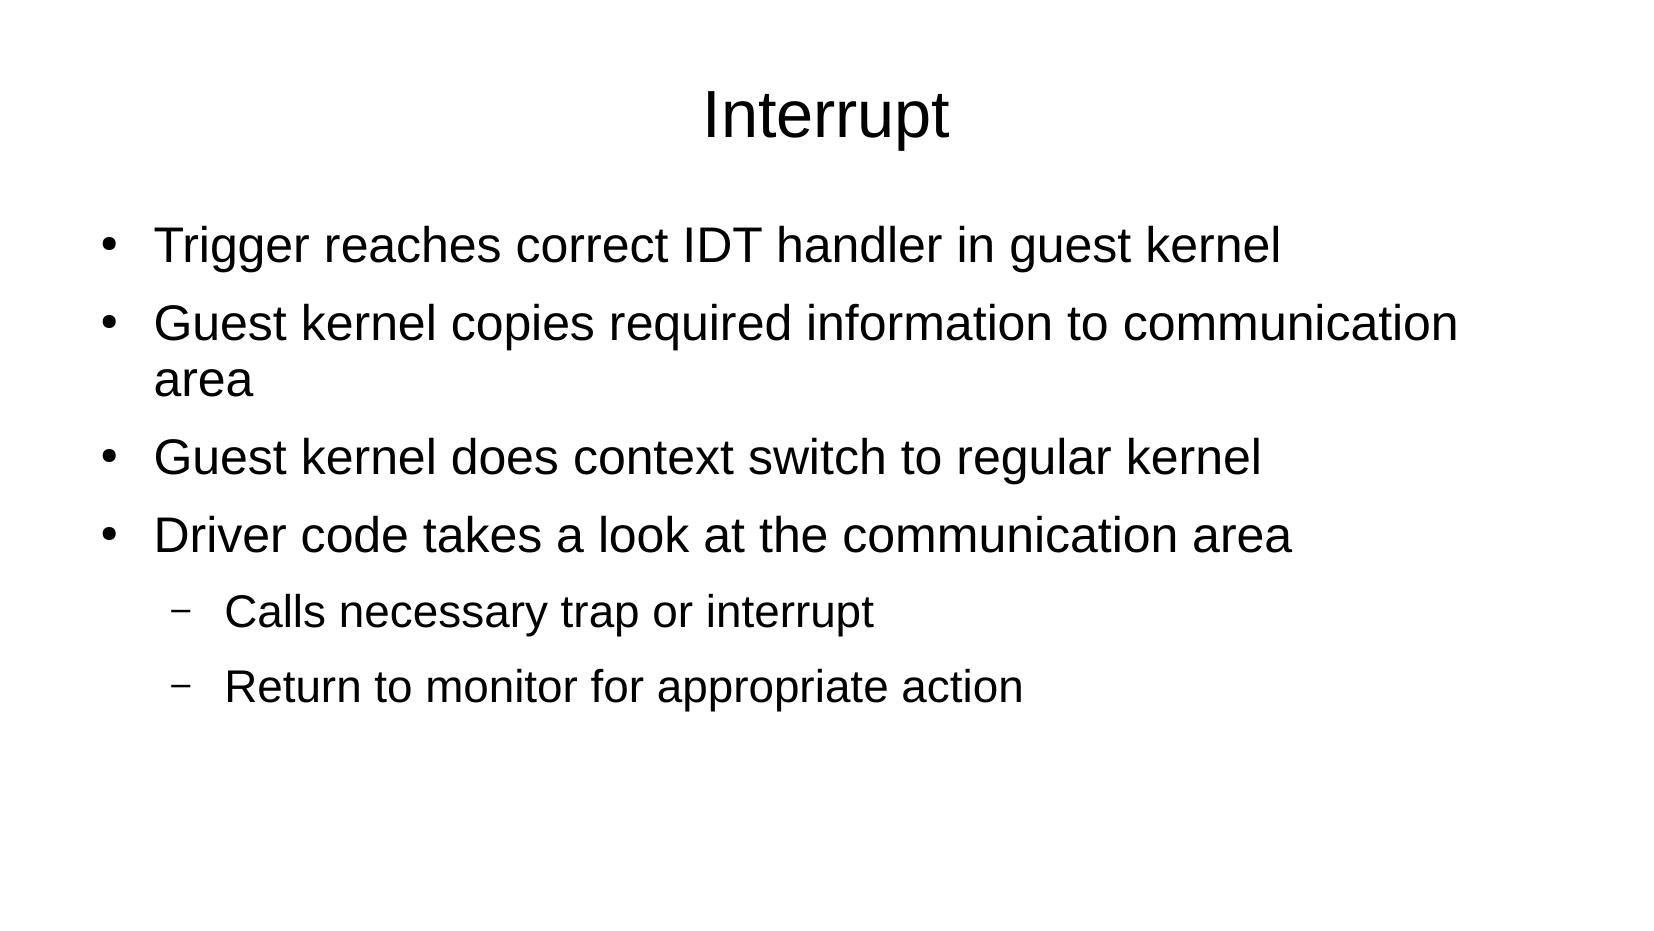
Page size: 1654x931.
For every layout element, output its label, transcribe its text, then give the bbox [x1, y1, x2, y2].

list Trigger reaches correct IDT handler in guest kernel Guest kernel copies required information to communication area Guest kernel does context switch to regular kernel Driver code takes a look at the communication area Calls necessary trap or interrupt Return to monitor for appropriate action [82, 217, 1571, 758]
title Interrupt [82, 37, 1571, 193]
